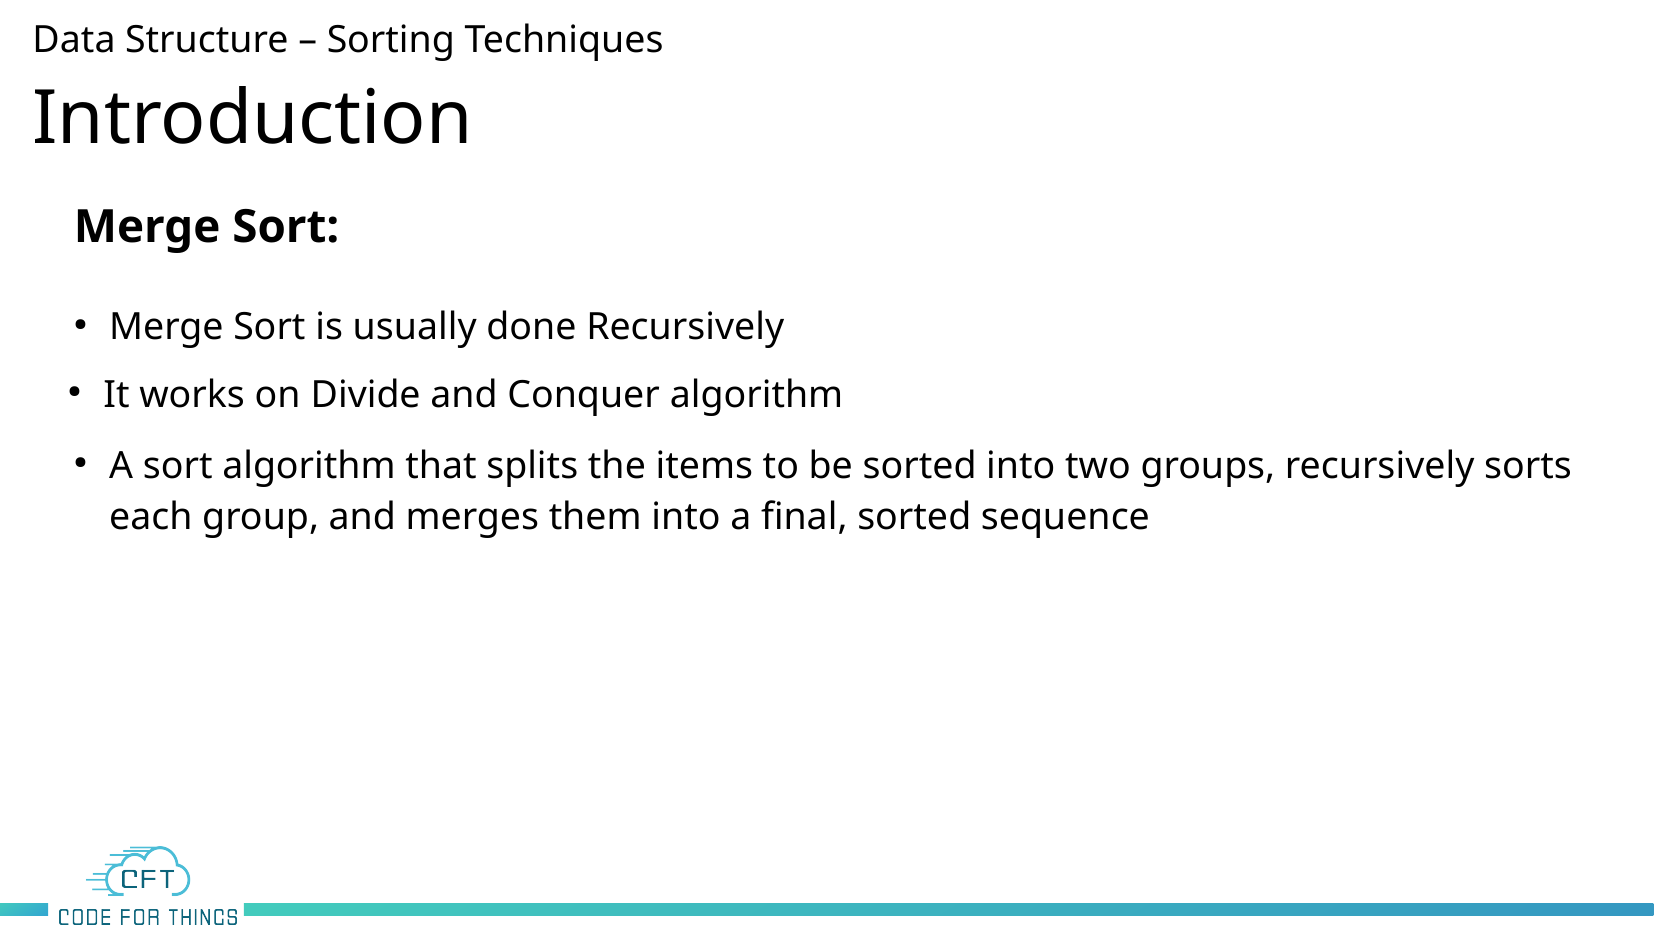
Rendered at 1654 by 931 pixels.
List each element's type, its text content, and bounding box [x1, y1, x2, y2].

text_box A sort algorithm that splits the items to be sorted into two groups, recursively sorts each group, and merges them into a final, sorted sequence [59, 431, 1654, 577]
text_box Merge Sort: [47, 185, 556, 254]
text_box Merge Sort is usually done Recursively [59, 292, 1087, 355]
text_box It works on Divide and Conquer algorithm [53, 360, 1081, 423]
picture [59, 846, 237, 925]
title Data Structure – Sorting Techniques Introduction [32, 12, 1184, 166]
